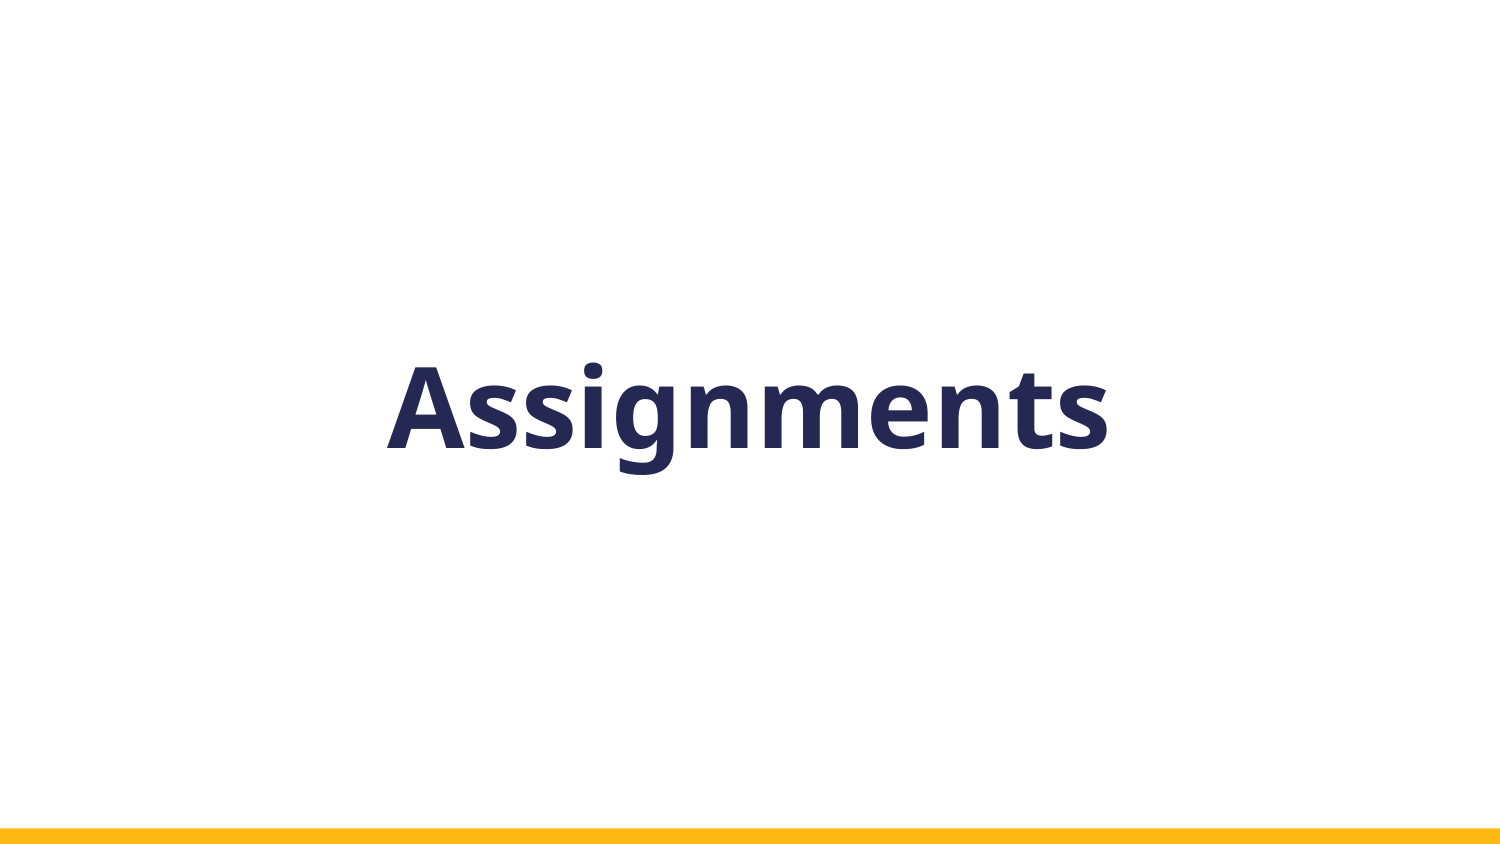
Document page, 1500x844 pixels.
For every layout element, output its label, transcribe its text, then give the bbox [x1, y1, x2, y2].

title Assignments [0, 316, 1500, 479]
